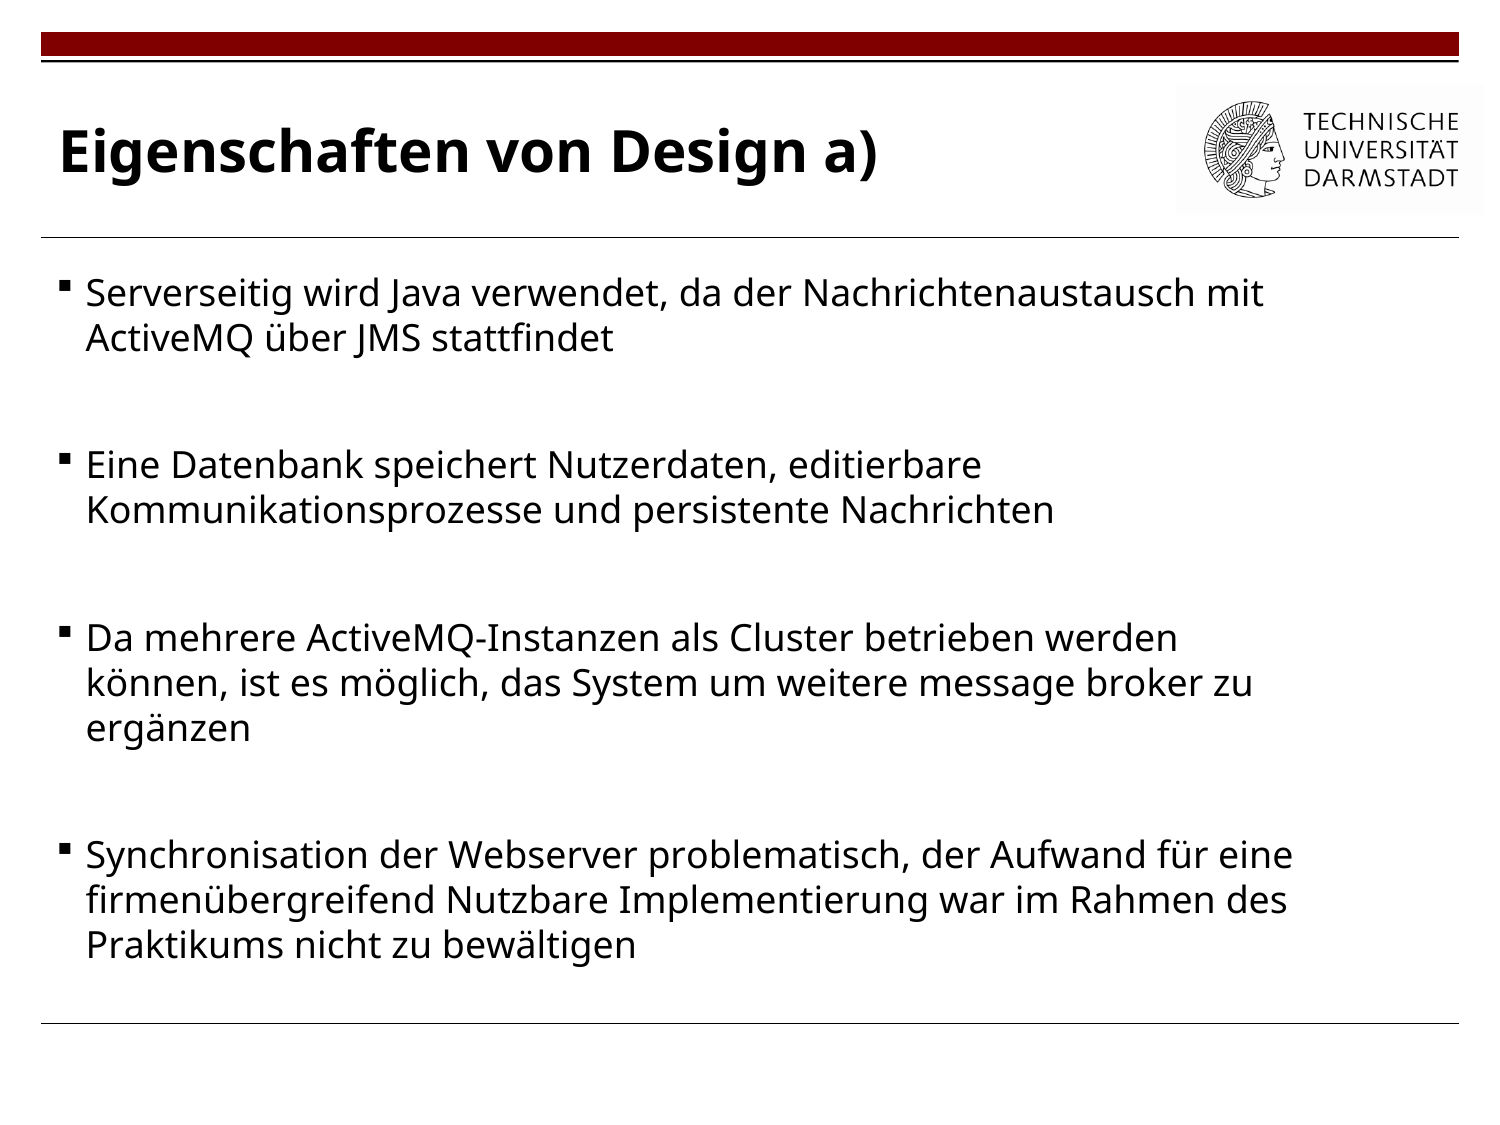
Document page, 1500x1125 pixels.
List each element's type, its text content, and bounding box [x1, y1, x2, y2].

list Serverseitig wird Java verwendet, da der Nachrichtenaustausch mit ActiveMQ über JMS stattfindet Eine Datenbank speichert Nutzerdaten, editierbare Kommunikationsprozesse und persistente Nachrichten Da mehrere ActiveMQ-Instanzen als Cluster betrieben werden können, ist es möglich, das System um weitere message broker zu ergänzen Synchronisation der Webserver problematisch, der Aufwand für eine firmenübergreifend Nutzbare Implementierung war im Rahmen des Praktikums nicht zu bewältigen [41, 261, 1329, 1000]
title Eigenschaften von Design a) [58, 80, 1187, 218]
picture [1187, 84, 1484, 215]
